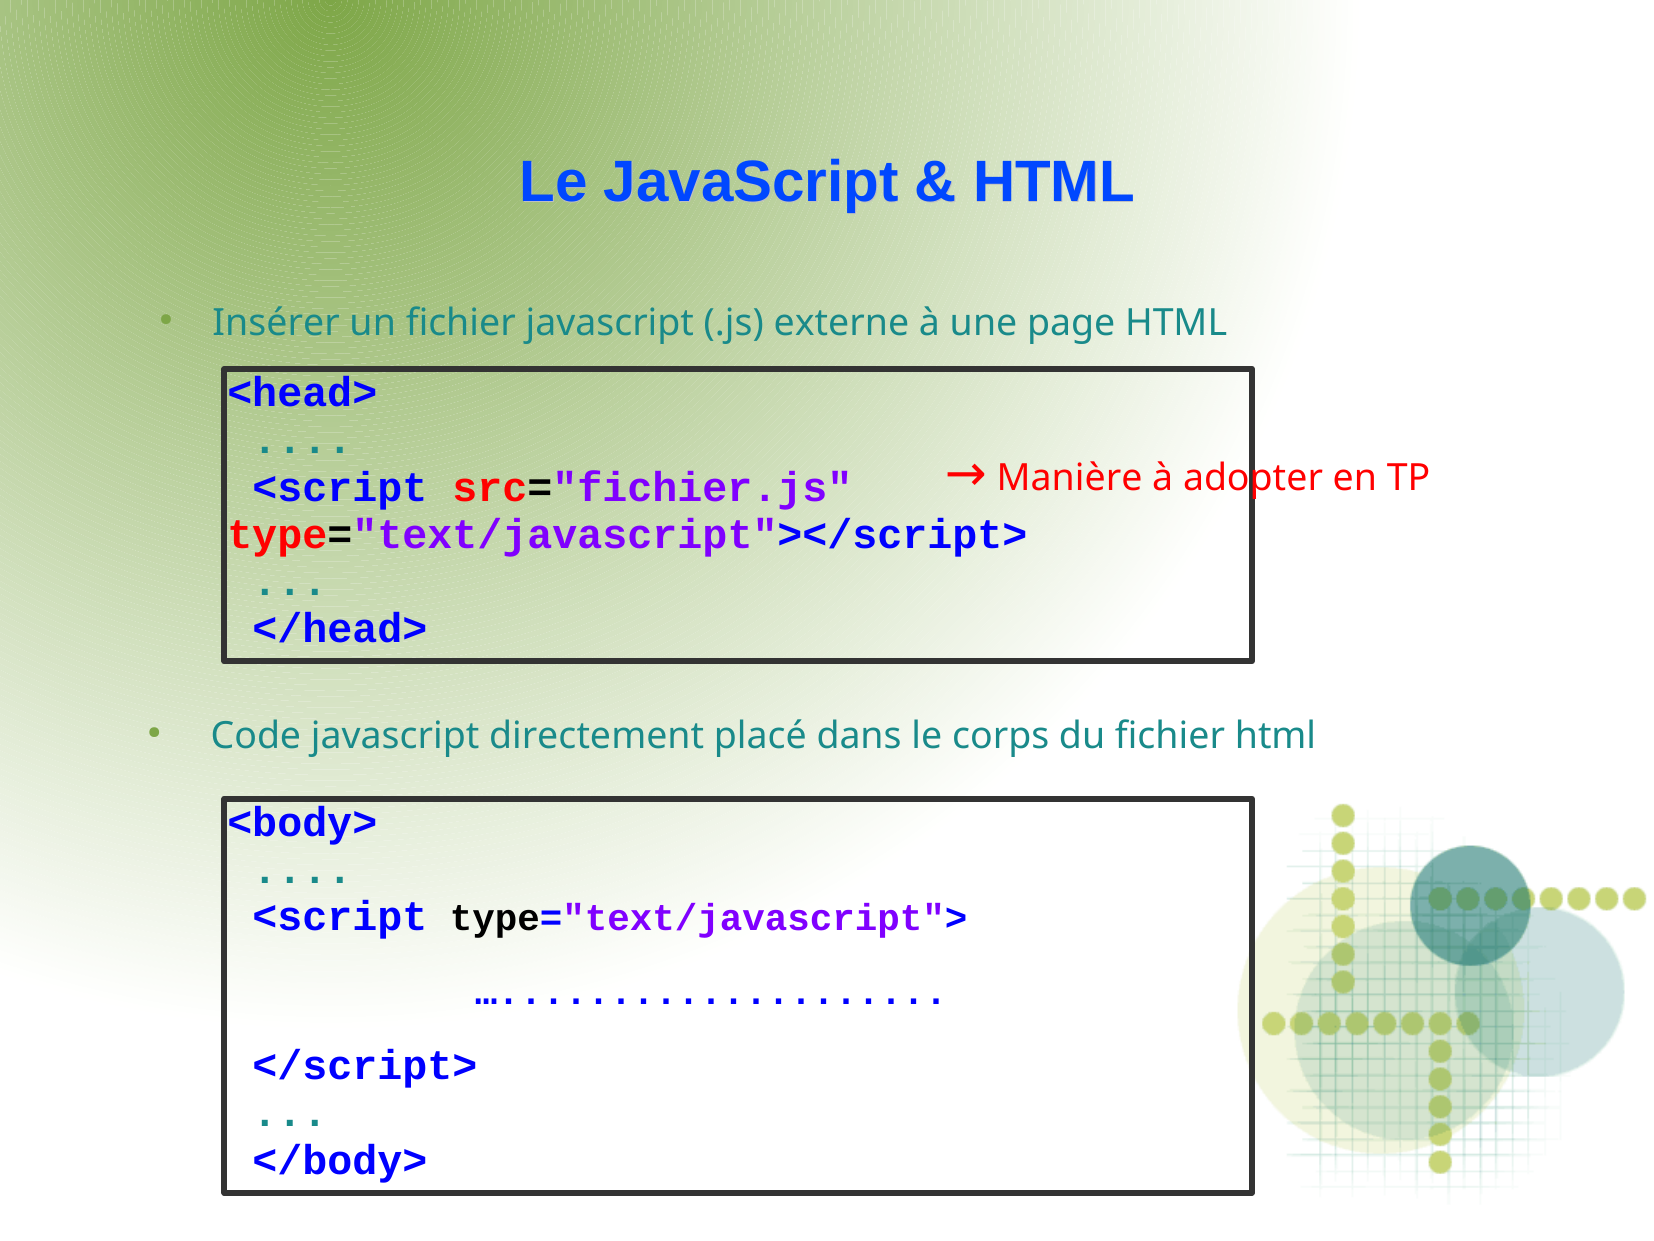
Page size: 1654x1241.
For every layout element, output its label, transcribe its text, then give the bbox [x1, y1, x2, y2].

list Insérer un fichier javascript (.js) externe à une page HTML [141, 295, 1276, 367]
title Le JavaScript & HTML [121, 102, 1534, 260]
list Code javascript directement placé dans le corps du fichier html [129, 708, 1335, 780]
picture [1224, 792, 1654, 1211]
list <body> .... <script type="text/javascript"> ….................... </script> ... </body> [224, 798, 1252, 1193]
list <head> .... <script src="fichier.js" type="text/javascript"></script> ... </head> [224, 368, 1252, 662]
list → Manière à adopter en TP [874, 437, 1630, 544]
